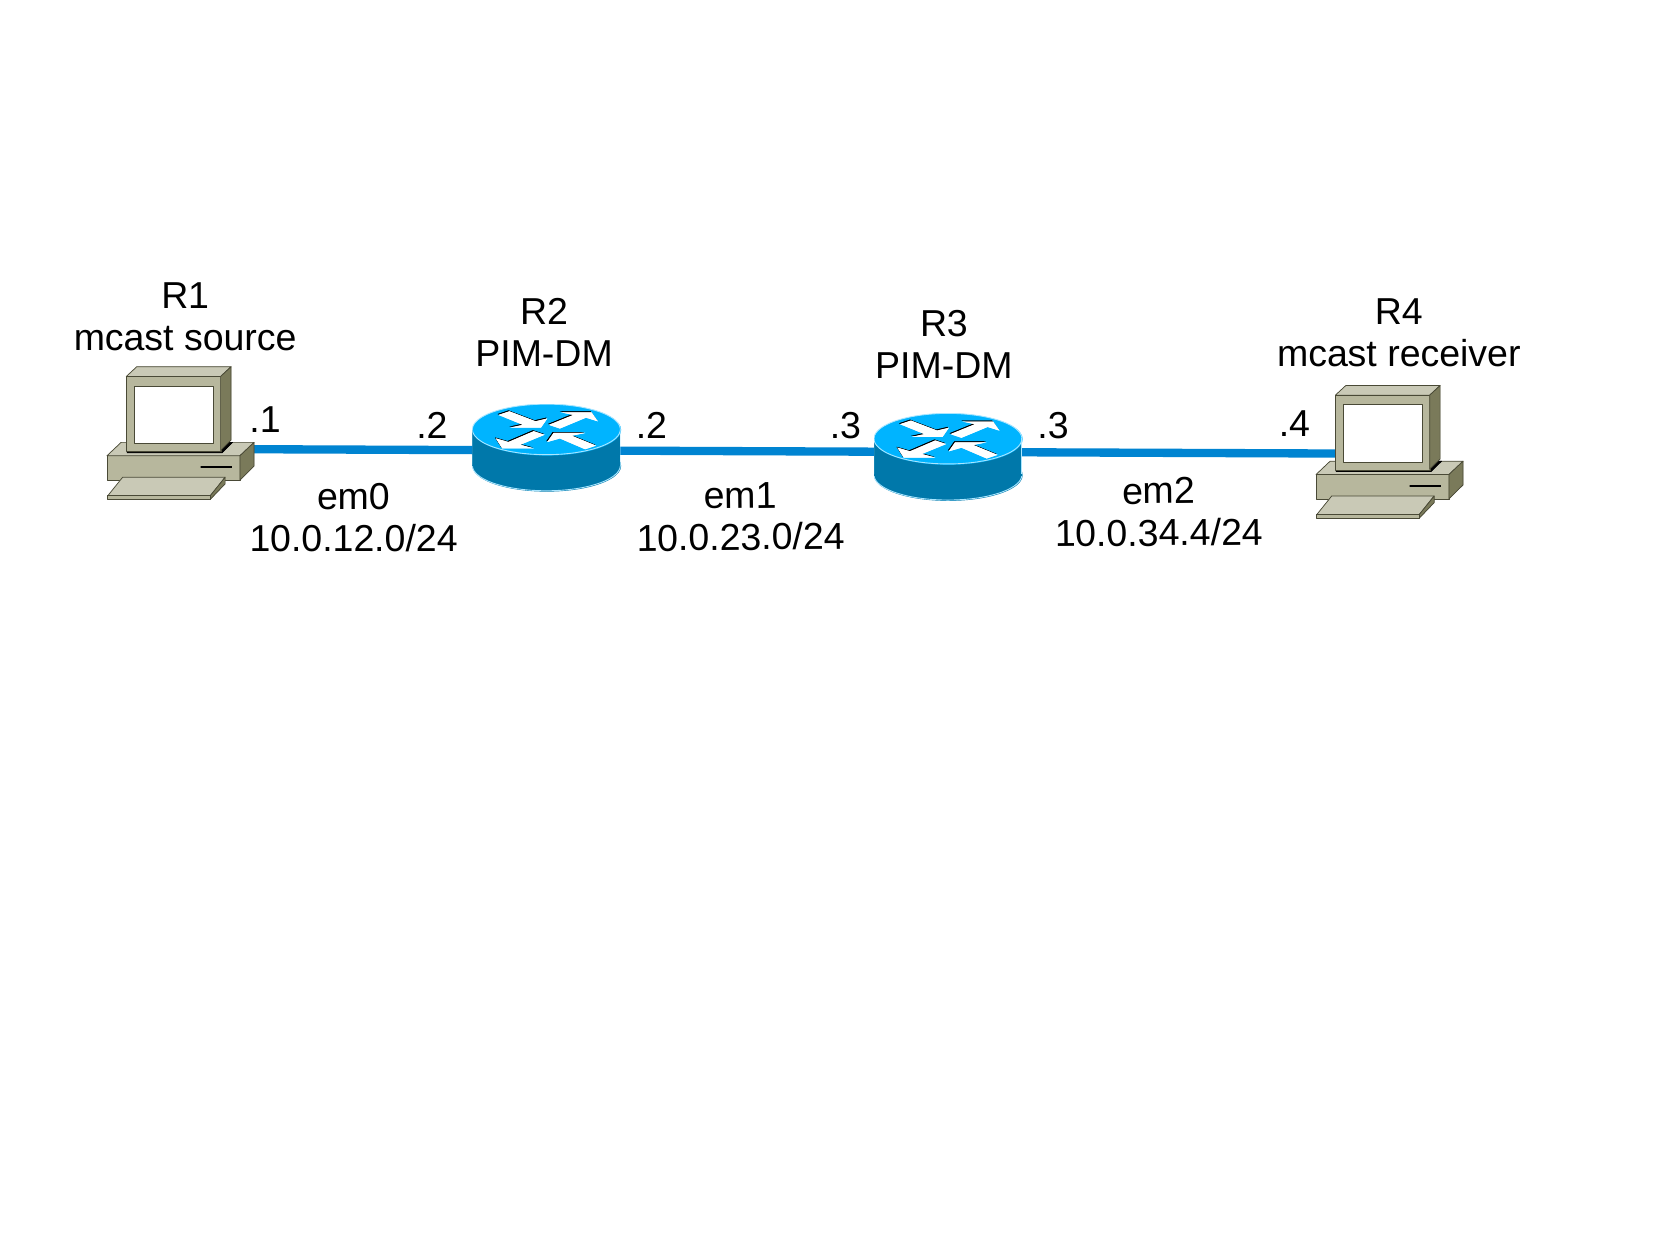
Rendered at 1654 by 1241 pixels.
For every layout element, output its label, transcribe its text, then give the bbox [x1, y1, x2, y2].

text_box em2 10.0.34.4/24 [1039, 460, 1300, 563]
picture [1315, 384, 1465, 520]
picture [498, 432, 542, 450]
text_box em1 10.0.23.0/24 [621, 465, 870, 567]
text_box .2 [401, 396, 473, 454]
text_box R3 PIM-DM [860, 295, 1028, 395]
text_box R4 mcast receiver [1262, 283, 1536, 383]
picture [500, 412, 546, 427]
text_box em0 10.0.12.0/24 [234, 468, 473, 567]
picture [953, 422, 997, 437]
picture [106, 366, 256, 501]
text_box .2 [621, 396, 693, 454]
picture [550, 412, 595, 428]
text_box .3 [814, 396, 886, 454]
picture [900, 441, 943, 459]
text_box .1 [234, 391, 306, 449]
picture [886, 413, 938, 424]
picture [874, 477, 1023, 501]
picture [958, 413, 1022, 435]
picture [903, 421, 947, 436]
text_box R2 PIM-DM [460, 283, 628, 383]
picture [473, 404, 532, 424]
picture [473, 454, 622, 492]
picture [561, 404, 621, 434]
text_box R1 mcast source [59, 267, 312, 367]
picture [548, 433, 594, 448]
text_box .3 [1022, 396, 1094, 454]
text_box .4 [1263, 395, 1335, 453]
picture [950, 442, 995, 458]
